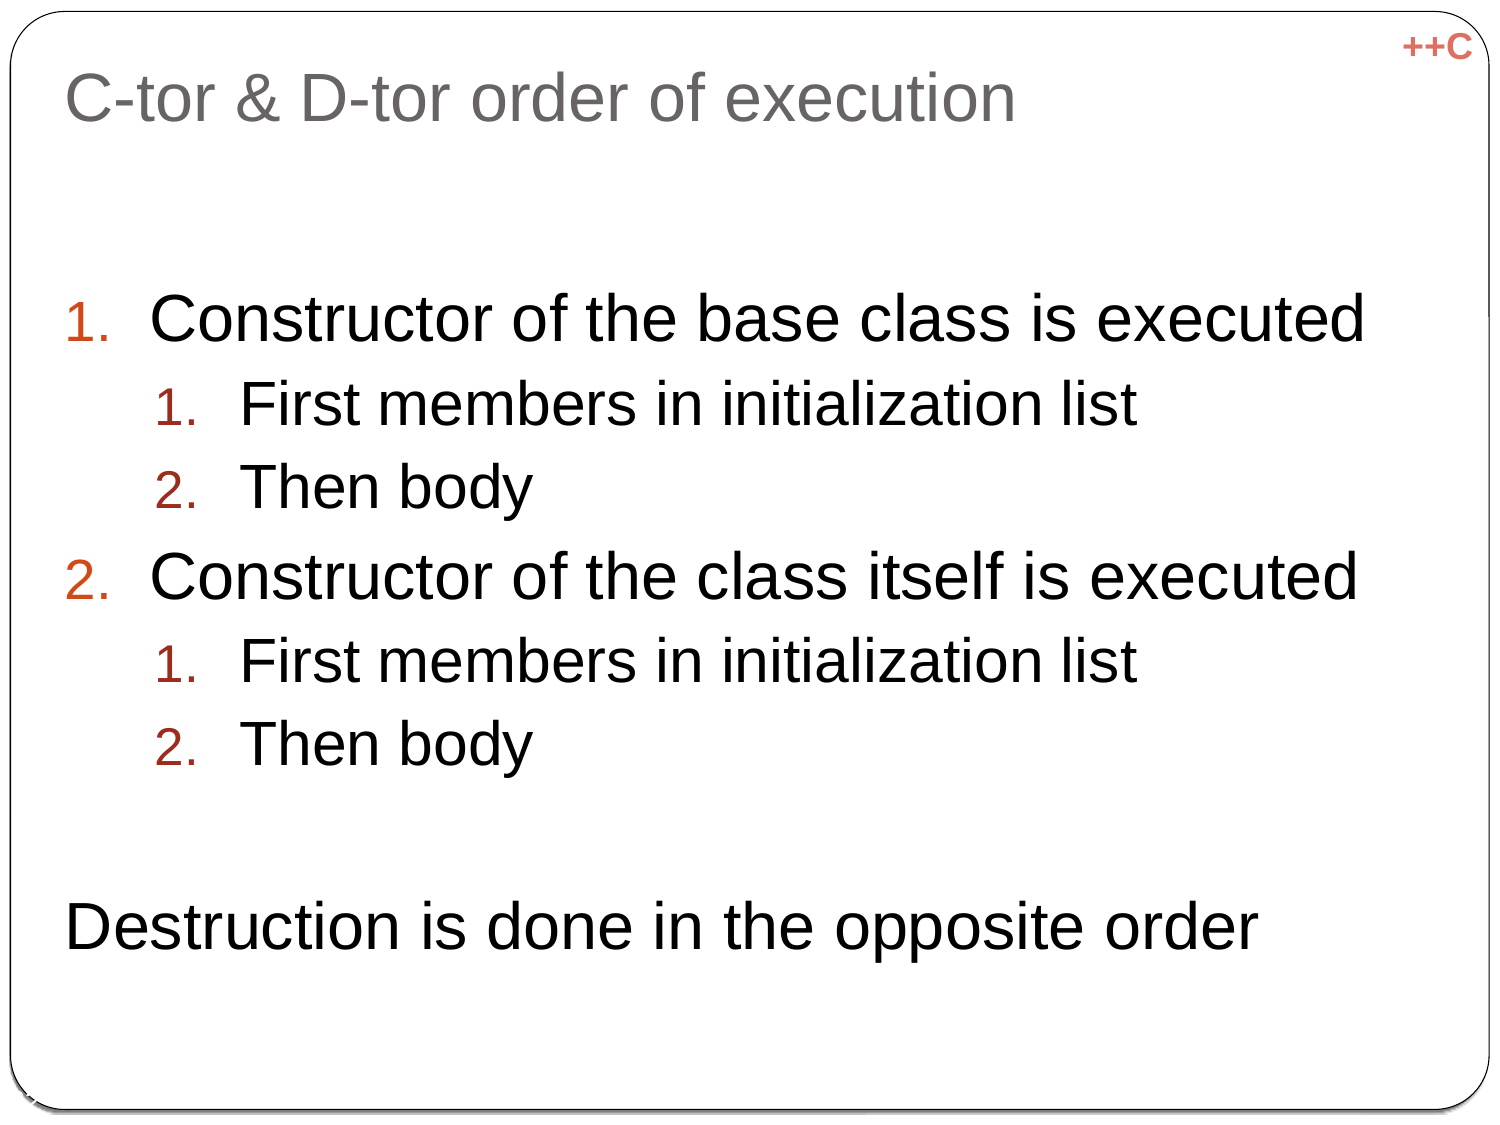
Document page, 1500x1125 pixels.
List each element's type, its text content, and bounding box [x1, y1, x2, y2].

list Constructor of the base class is executed First members in initialization list Then body Constructor of the class itself is executed First members in initialization list Then body Destruction is done in the opposite order [50, 149, 1450, 1088]
slide_number <number> [0, 1074, 50, 1125]
title C-tor & D-tor order of execution [50, 45, 1450, 149]
